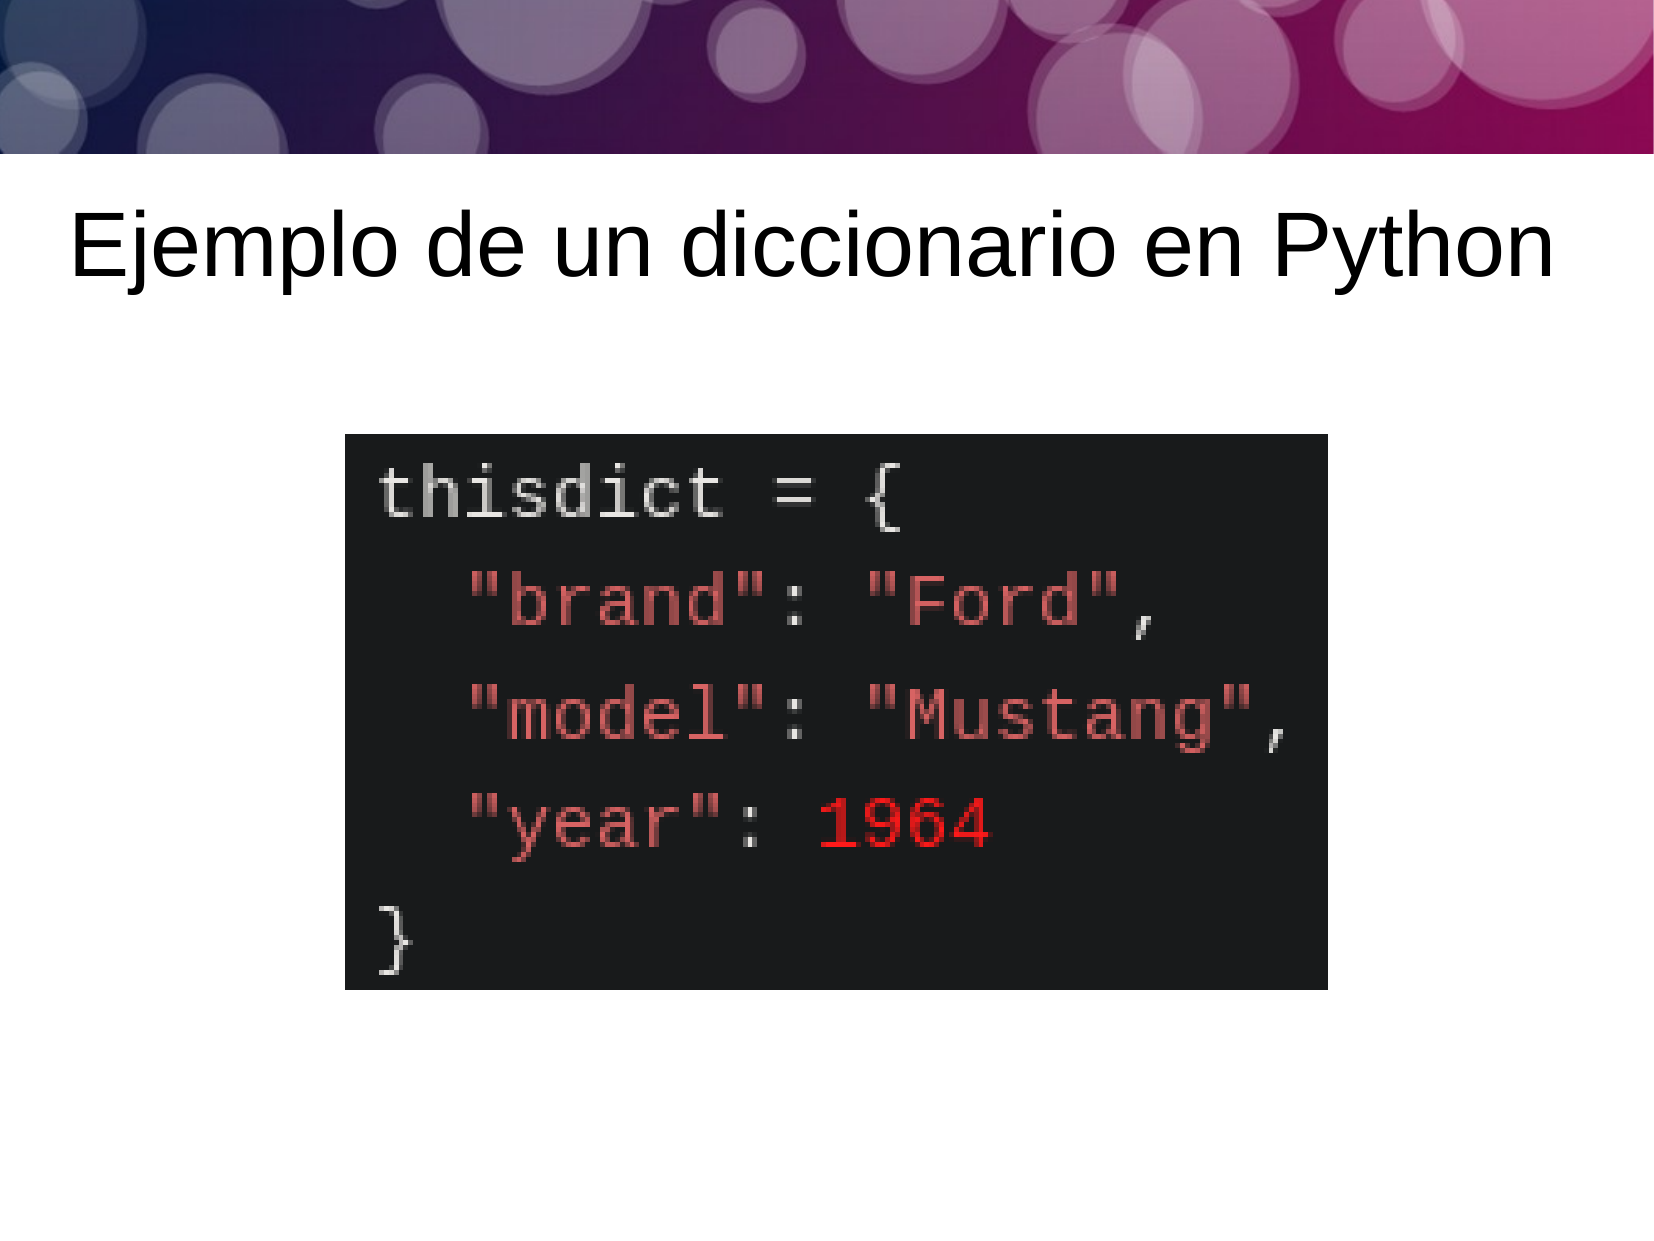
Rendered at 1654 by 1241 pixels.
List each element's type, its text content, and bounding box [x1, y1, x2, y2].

picture [0, 0, 1654, 154]
title Ejemplo de un diccionario en Python [52, 142, 1576, 348]
picture [345, 434, 1328, 991]
